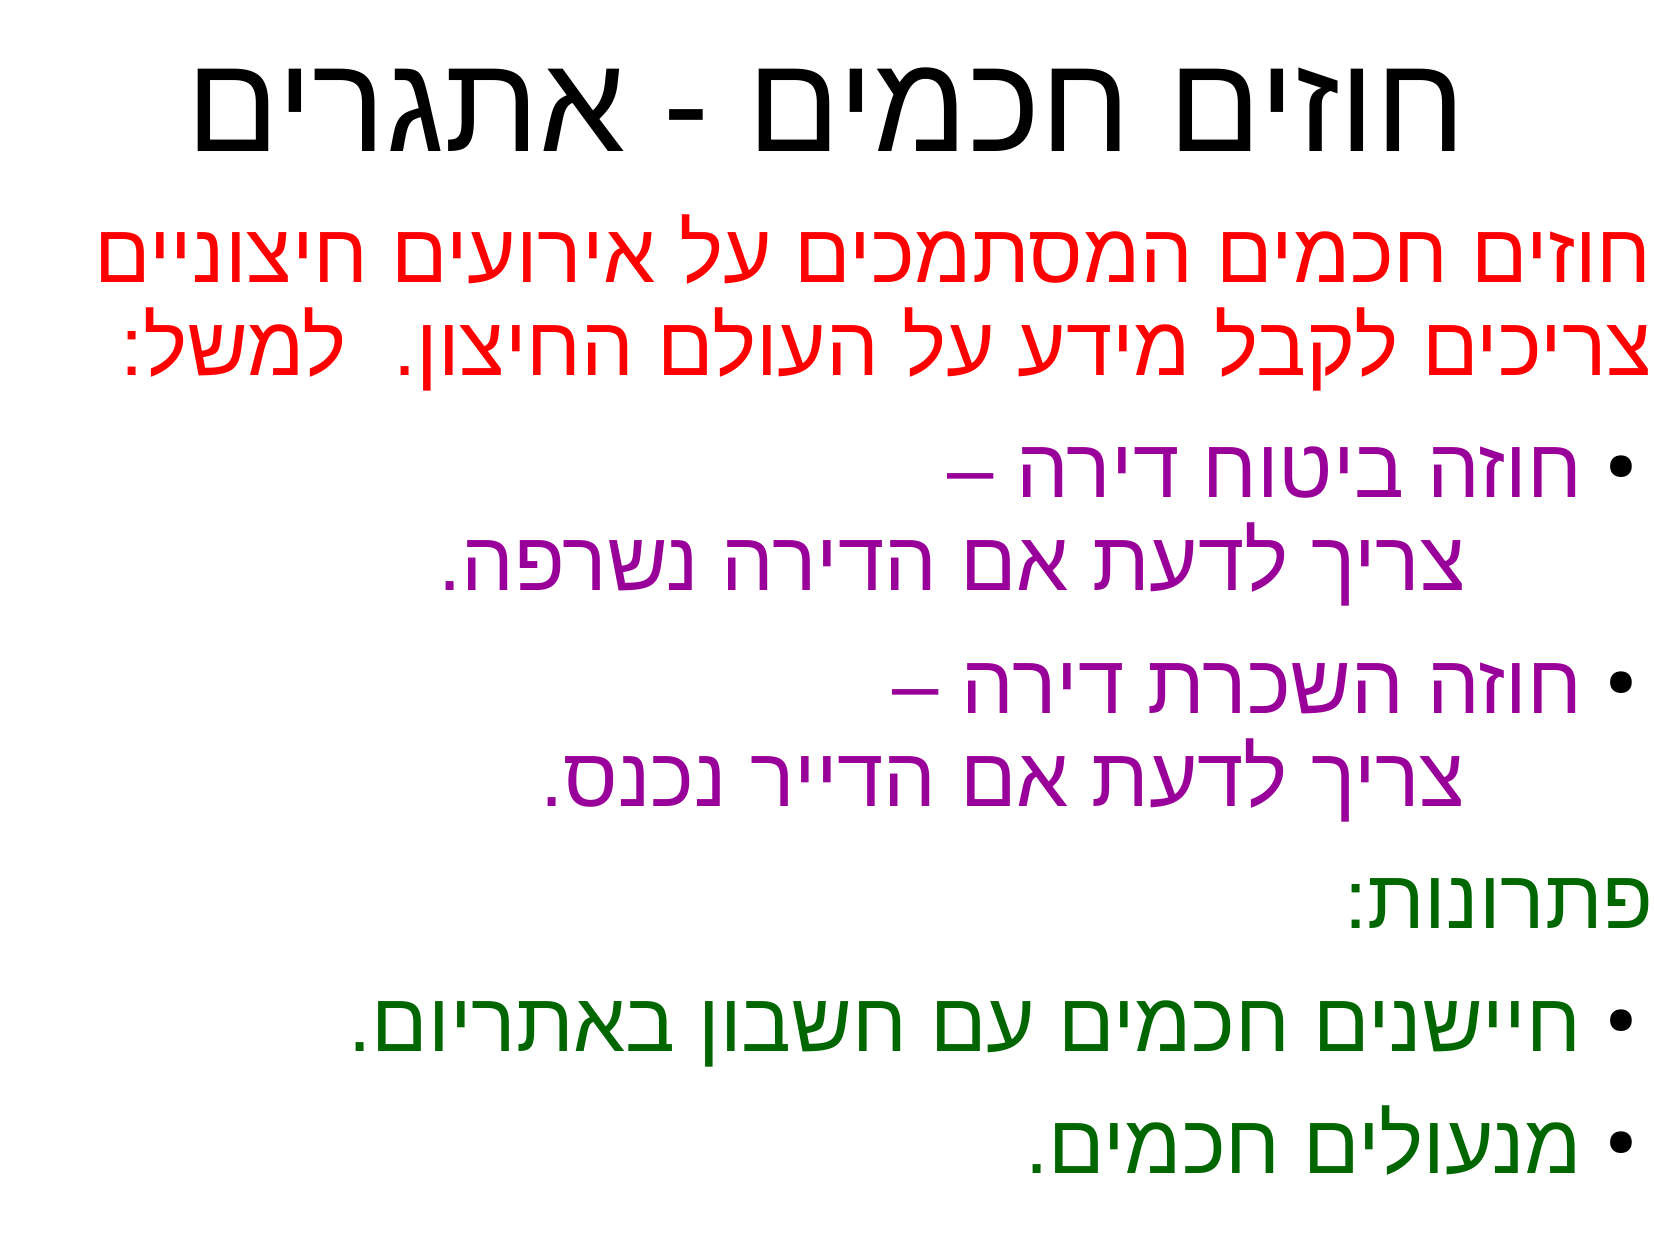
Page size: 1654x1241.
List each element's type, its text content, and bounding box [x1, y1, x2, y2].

title חוזים חכמים - אתגרים [0, 0, 1654, 206]
list חוזים חכמים המסתמכים על אירועים חיצוניים צריכים לקבל מידע על העולם החיצון. למשל: חוזה ביטוח דירה – צריך לדעת אם הדירה נשרפה. חוזה השכרת דירה – צריך לדעת אם הדייר נכנס. פתרונות: חיישנים חכמים עם חשבון באתריום. מנעולים חכמים. [0, 206, 1654, 1241]
